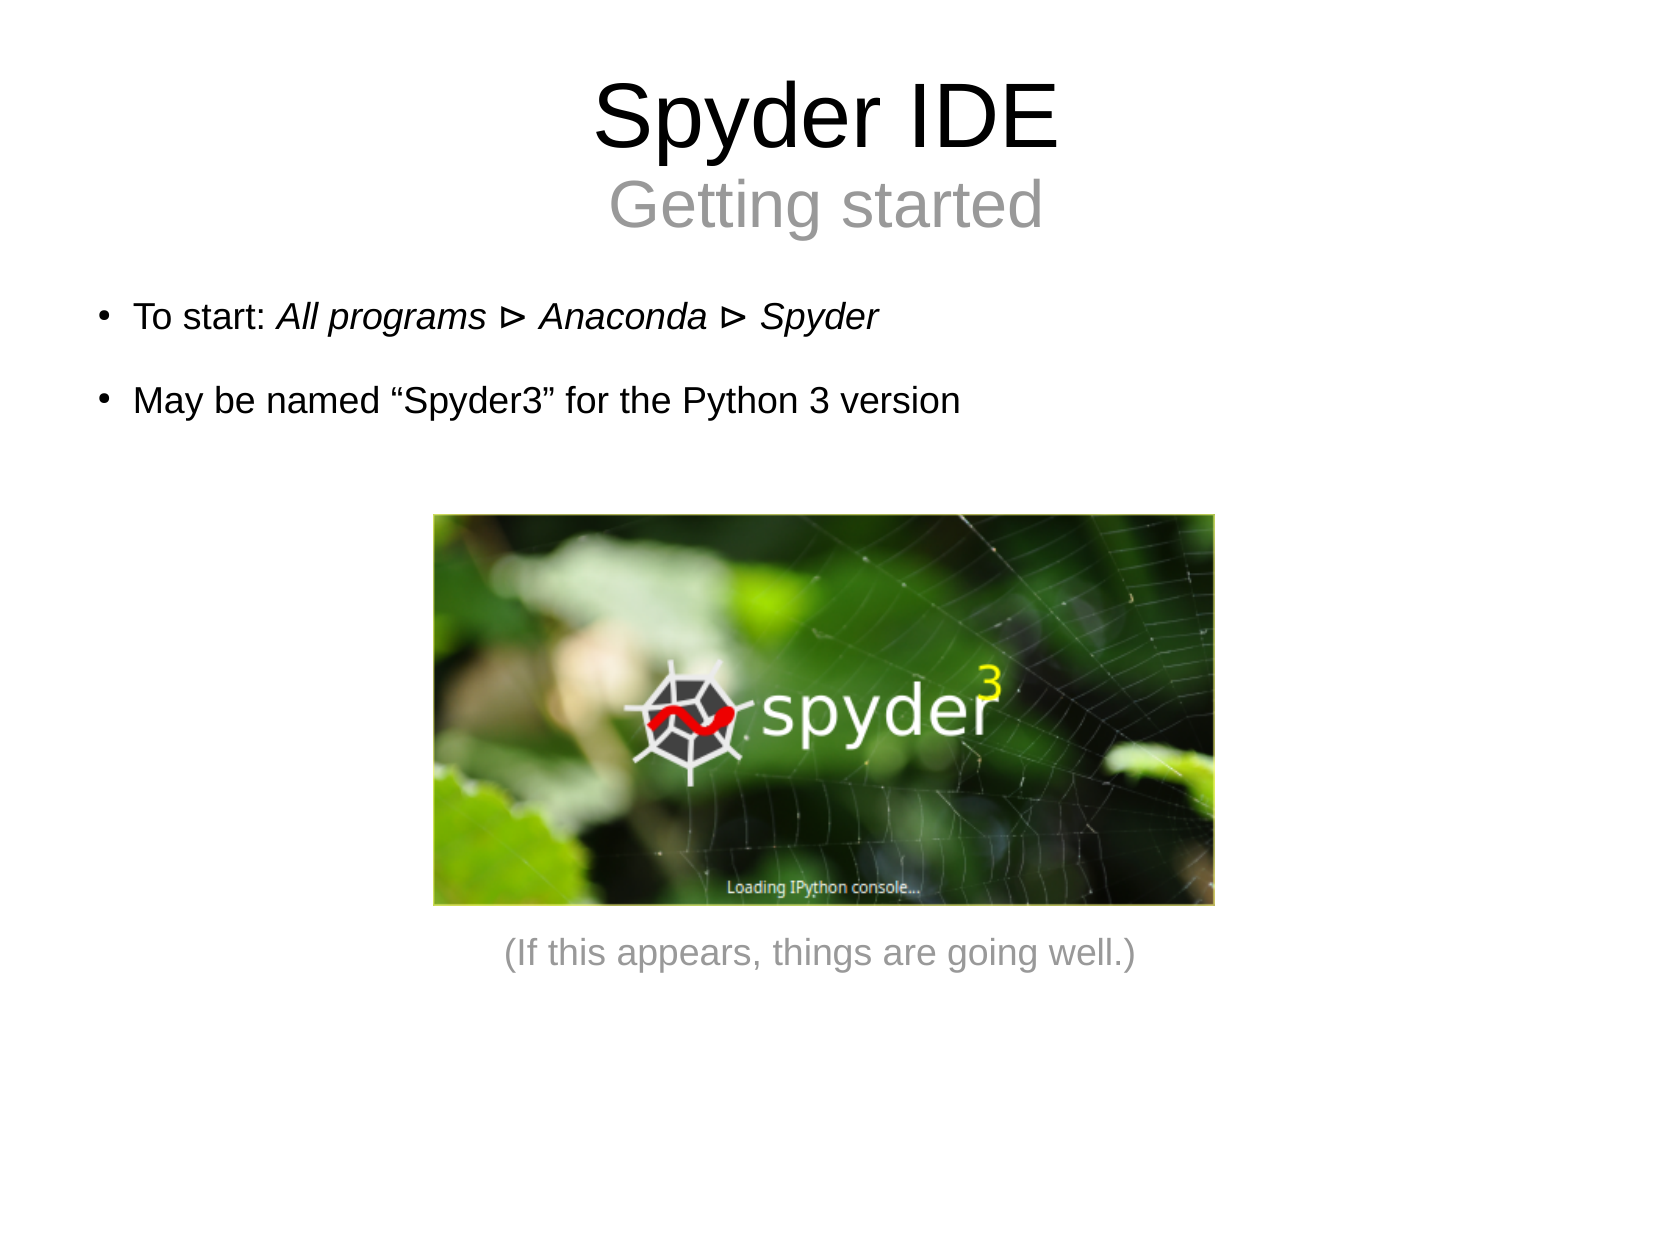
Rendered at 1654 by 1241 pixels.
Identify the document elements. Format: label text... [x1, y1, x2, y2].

text_box (If this appears, things are going well.) [489, 923, 1152, 981]
picture [433, 514, 1215, 906]
title Spyder IDE Getting started [82, 49, 1571, 257]
text_box To start: All programs ⊳ Anaconda ⊳ Spyder May be named “Spyder3” for the Python 3 version [82, 287, 1561, 429]
